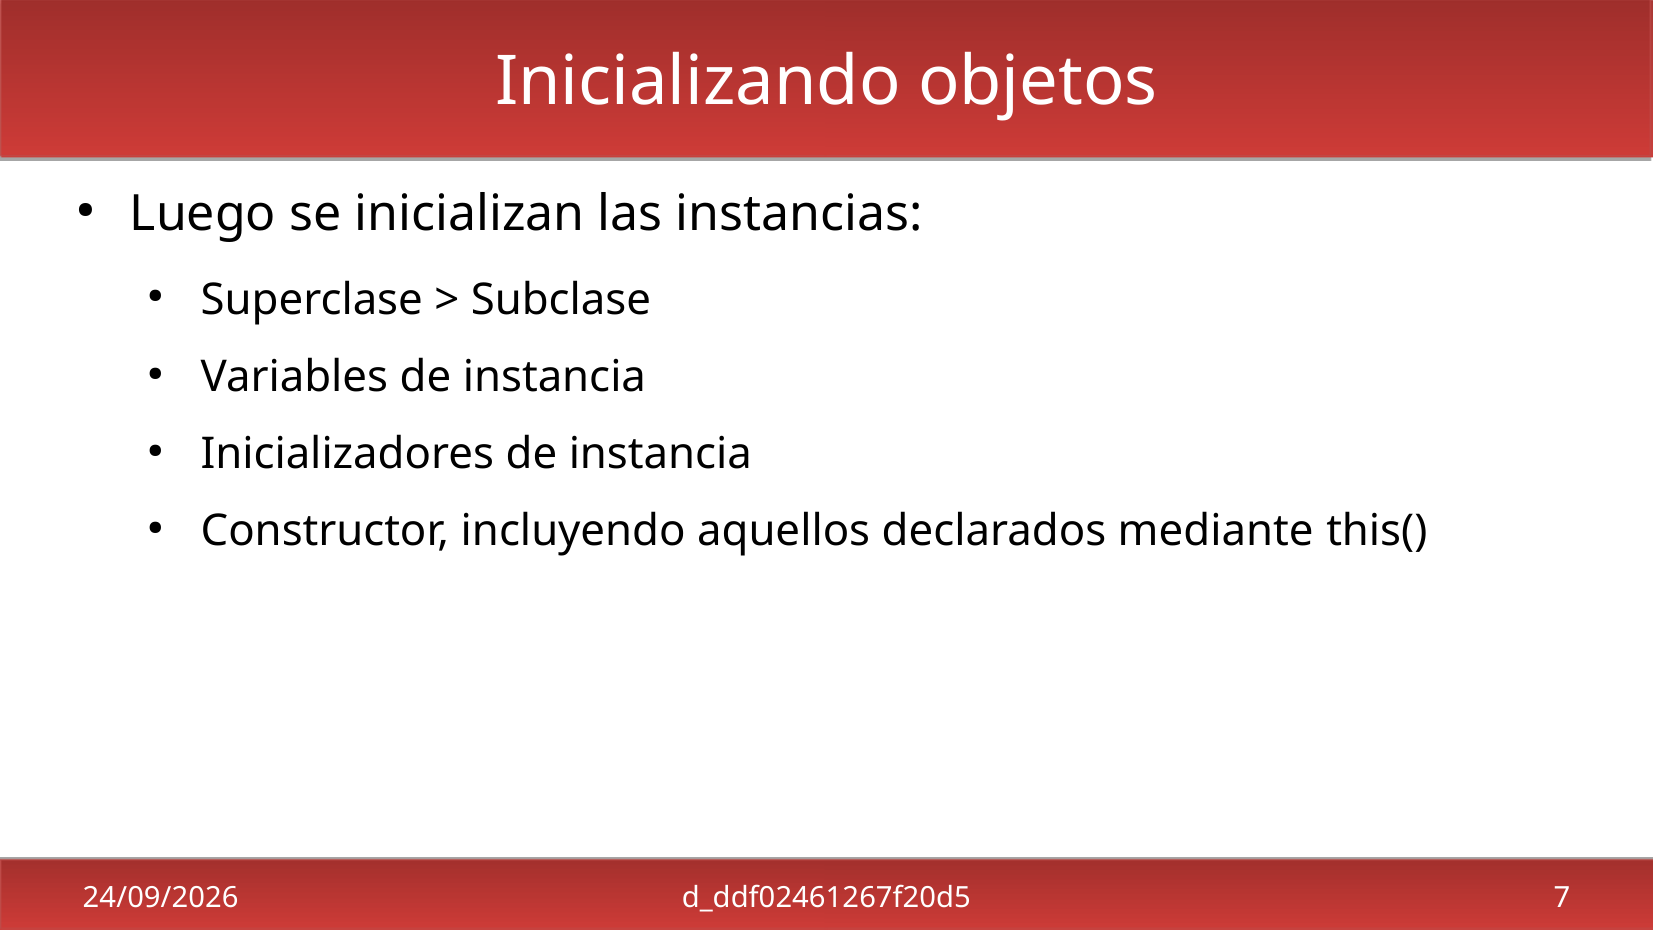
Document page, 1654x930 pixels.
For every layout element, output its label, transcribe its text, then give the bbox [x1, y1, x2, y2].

title Inicializando objetos [58, 23, 1594, 133]
list Luego se inicializan las instancias: Superclase > Subclase Variables de instancia Inicializadores de instancia Constructor, incluyendo aquellos declarados mediante this() [58, 177, 1594, 791]
picture [0, 0, 1653, 161]
picture [0, 857, 1653, 930]
